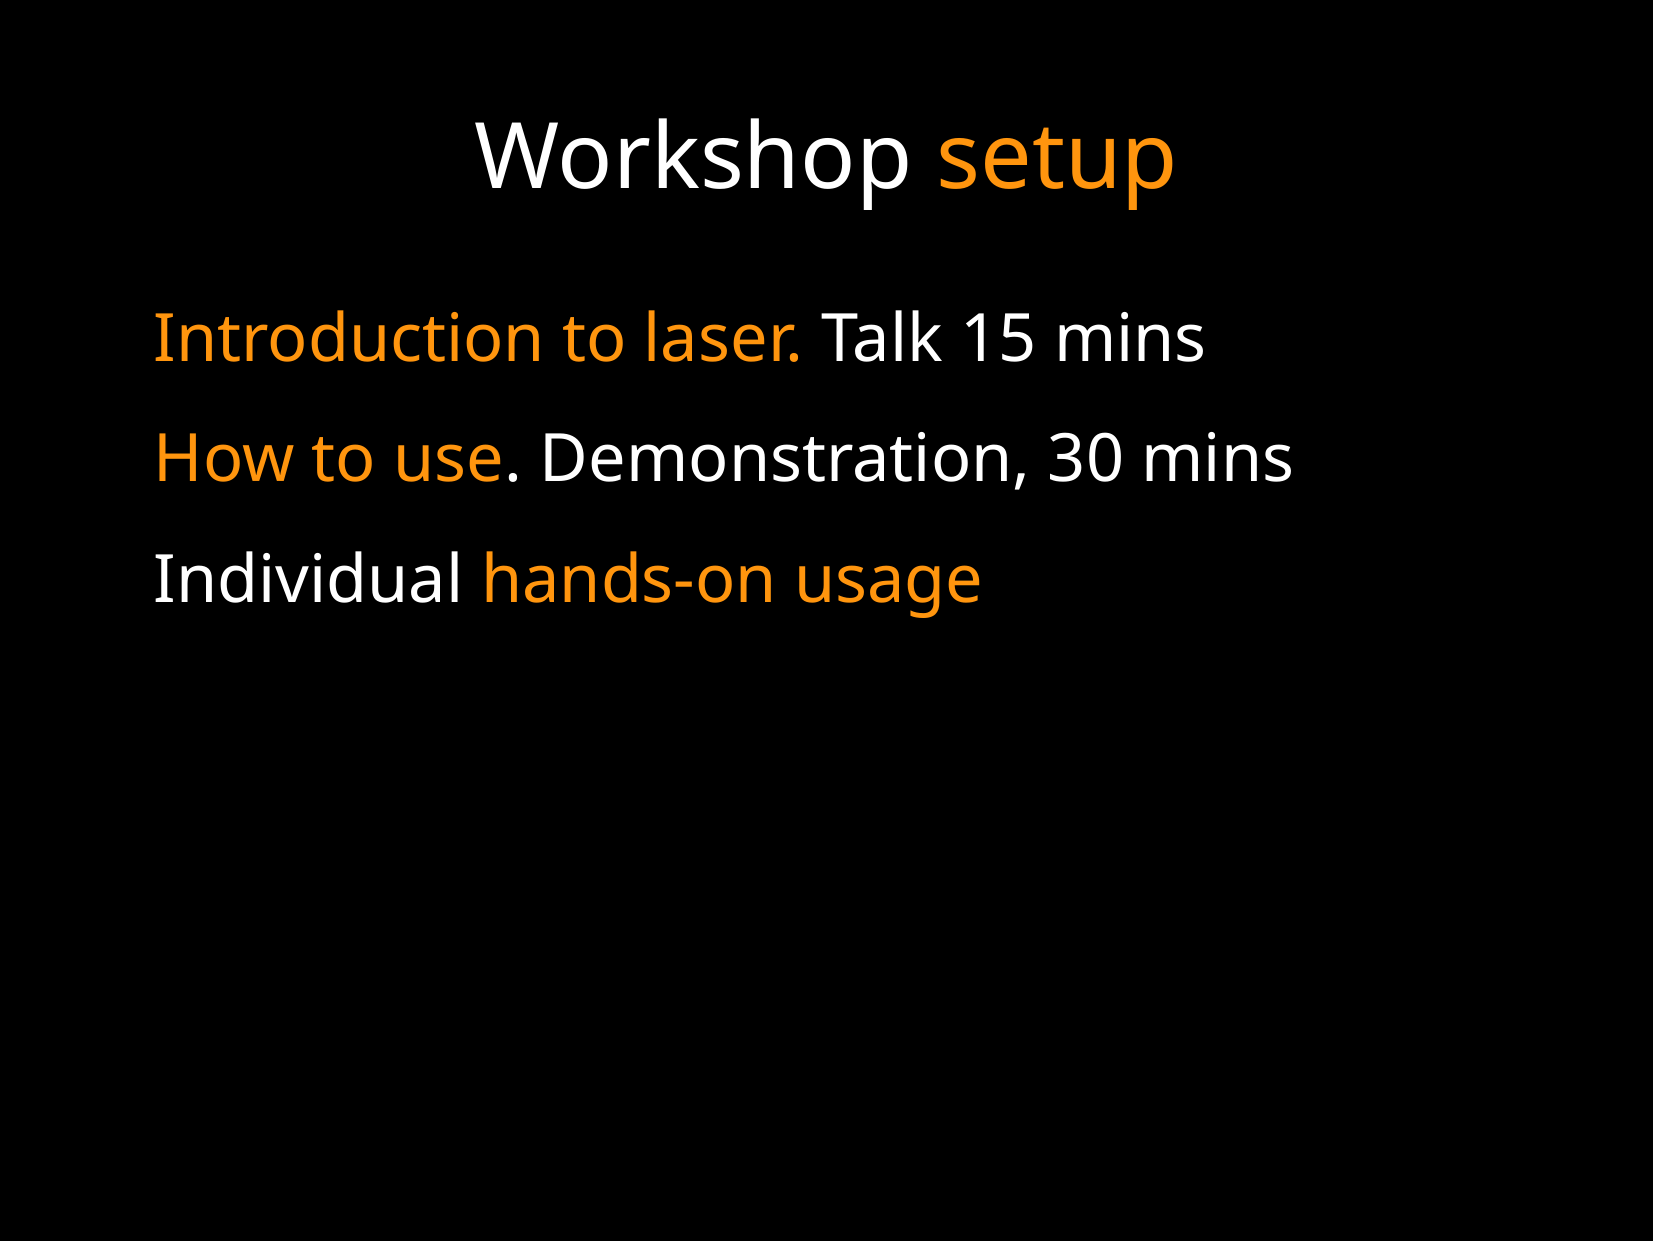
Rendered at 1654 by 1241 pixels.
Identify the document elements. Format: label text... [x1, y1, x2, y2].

list Introduction to laser. Talk 15 mins How to use. Demonstration, 30 mins Individual hands-on usage [82, 290, 1571, 1010]
title Workshop setup [82, 49, 1571, 257]
